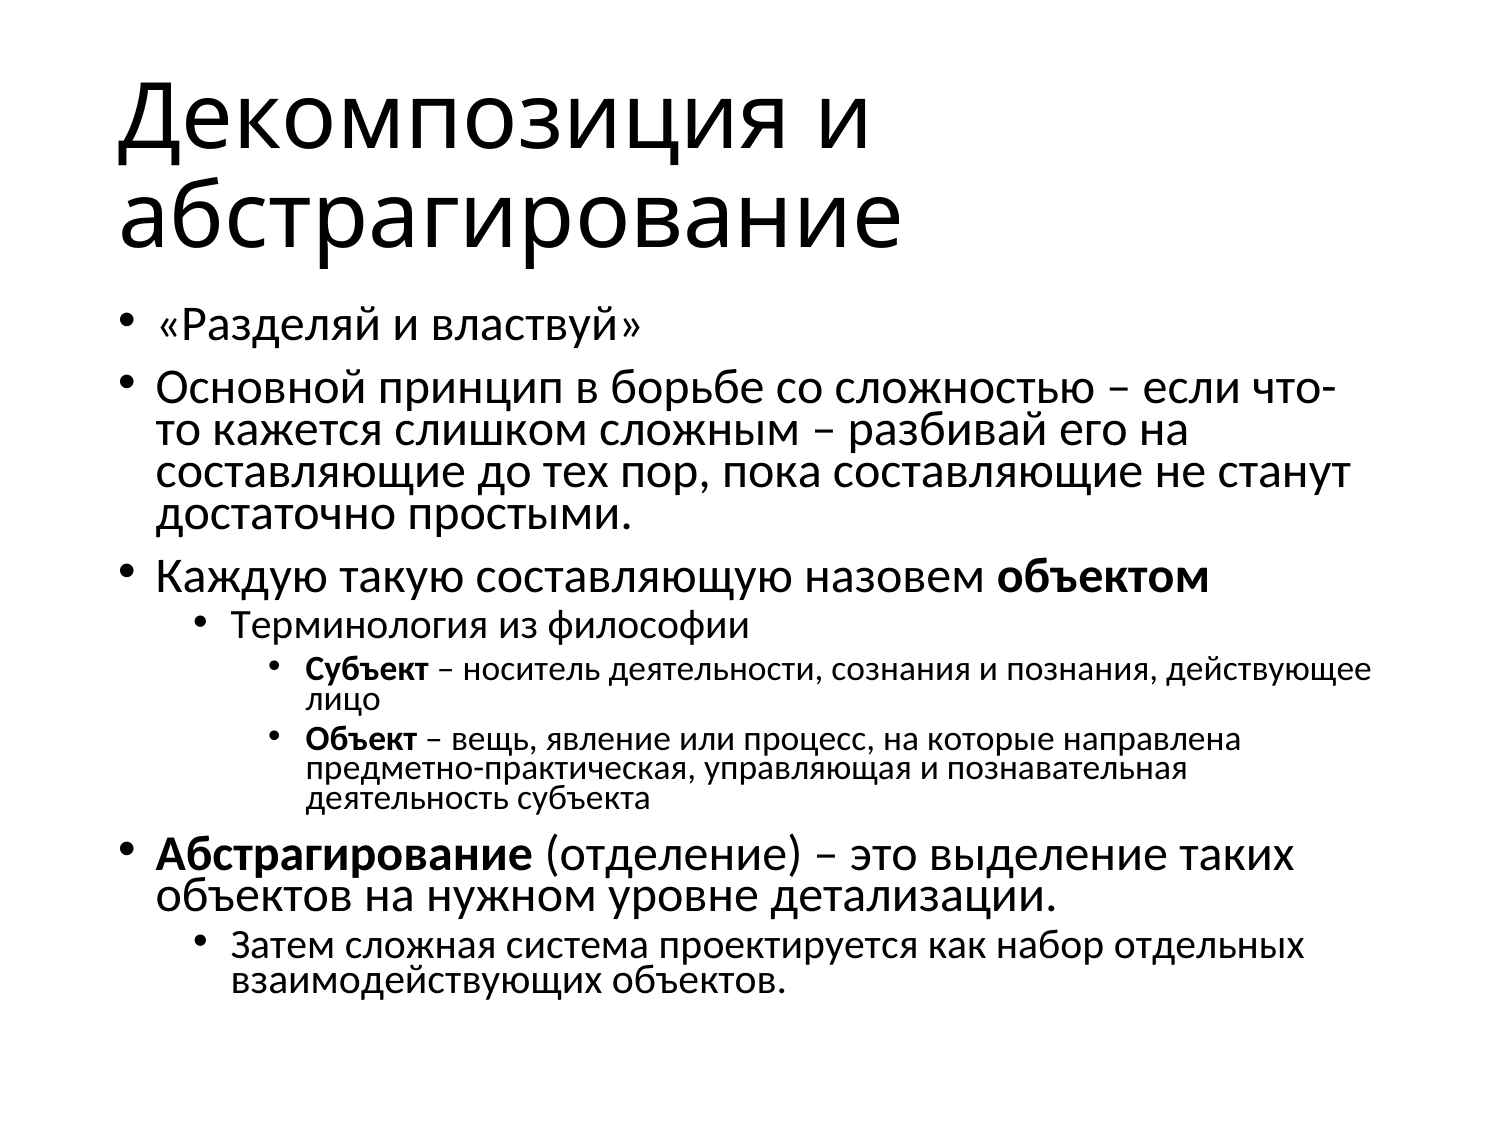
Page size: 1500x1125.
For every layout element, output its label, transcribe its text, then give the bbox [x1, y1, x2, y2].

title Декомпозиция и абстрагирование [103, 59, 1462, 278]
list «Разделяй и властвуй» Основной принцип в борьбе со сложностью – если что-то кажется слишком сложным – разбивай его на составляющие до тех пор, пока составляющие не станут достаточно простыми. Каждую такую составляющую назовем объектом Терминология из философии Субъект – носитель деятельности, сознания и познания, действующее лицо Объект – вещь, явление или процесс, на которые направлена предметно-практическая, управляющая и познавательная деятельность субъекта Абстрагирование (отделение) – это выделение таких объектов на нужном уровне детализации. Затем сложная система проектируется как набор отдельных взаимодействующих объектов. [103, 299, 1397, 1014]
